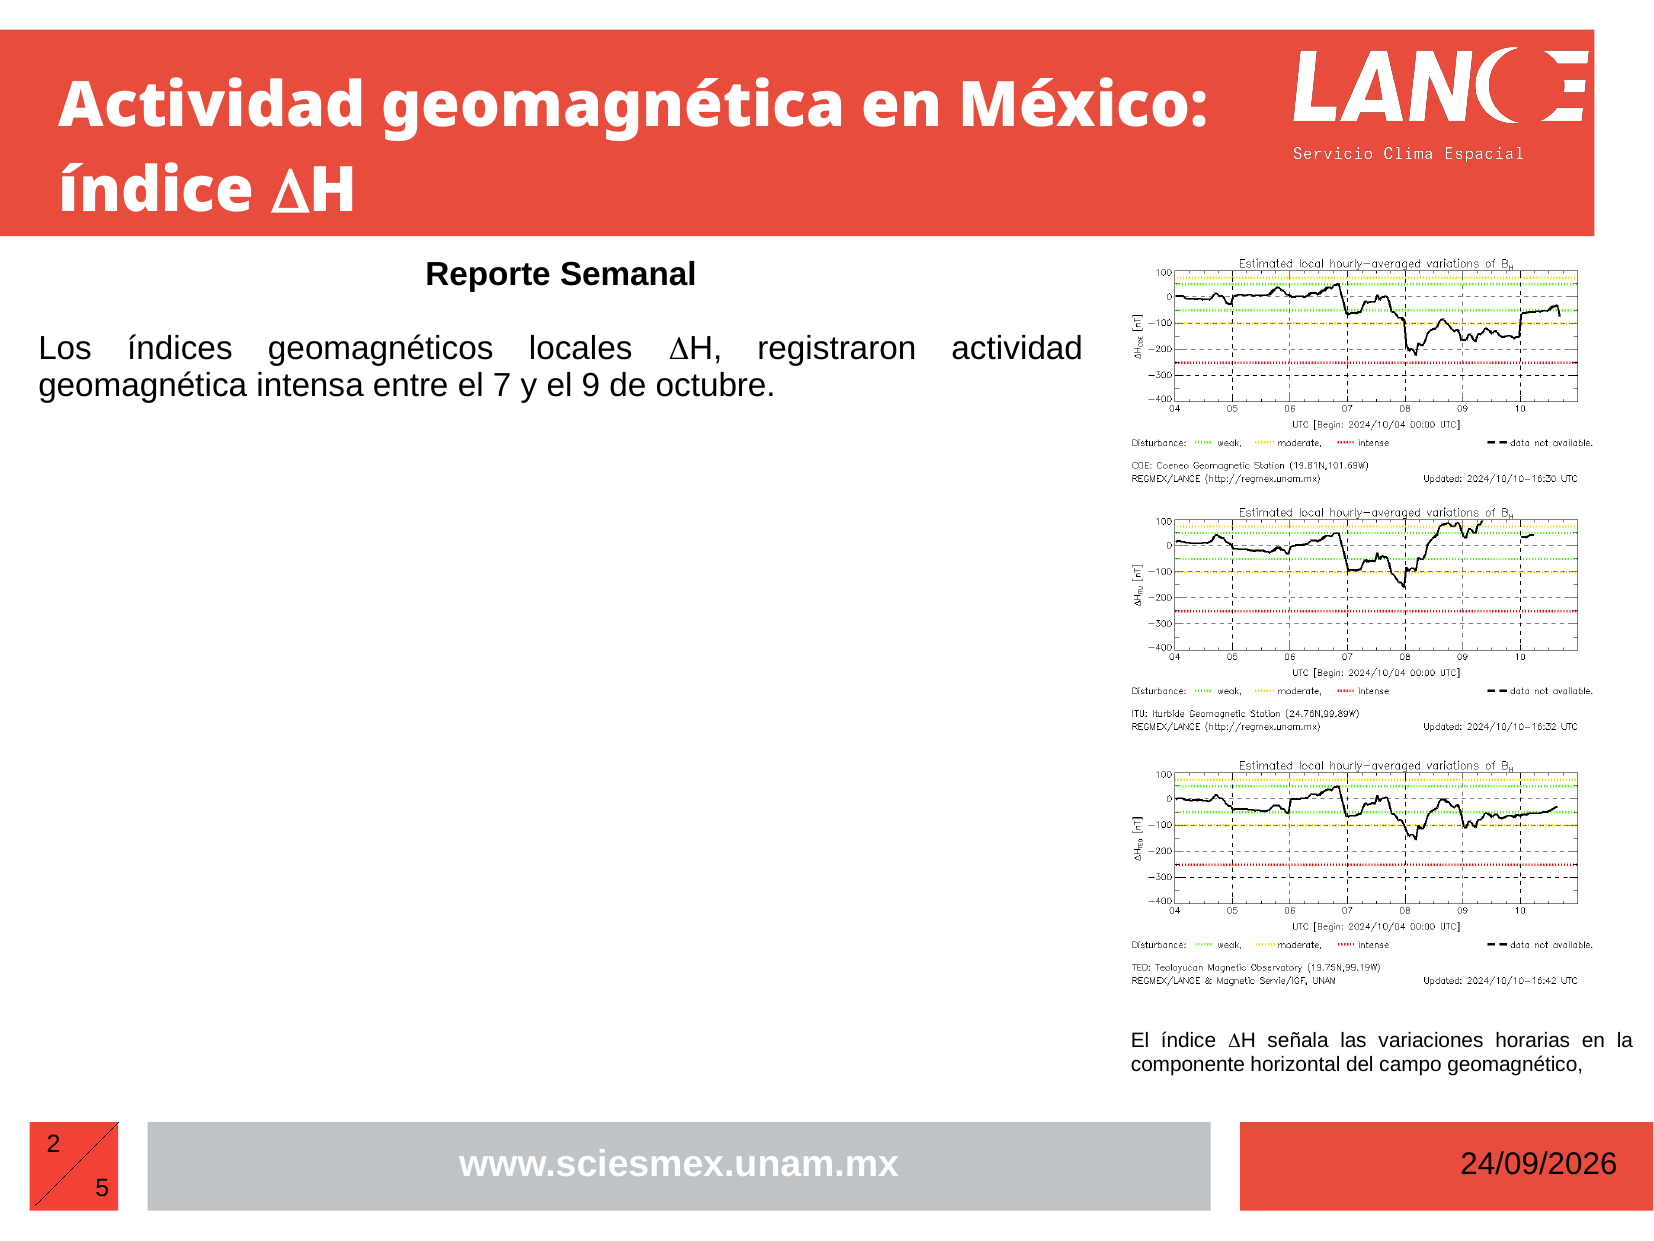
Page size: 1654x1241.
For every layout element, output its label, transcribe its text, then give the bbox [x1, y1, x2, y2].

picture [1127, 496, 1601, 733]
text_box 5 [35, 1151, 125, 1209]
picture [1127, 749, 1601, 987]
text_box Reporte Semanal Los índices geomagnéticos locales DH, registraron actividad geomagnética intensa entre el 7 y el 9 de octubre. [23, 248, 1099, 708]
text_box 10/10/2024 [1424, 1122, 1654, 1205]
picture [1293, 47, 1589, 162]
text_box El índice DH señala las variaciones horarias en la componente horizontal del campo geomagnético, [1116, 1021, 1648, 1084]
text_box <número> [31, 1122, 176, 1170]
text_box www.sciesmex.unam.mx [153, 1122, 1205, 1205]
title Actividad geomagnética en México: índice DH [59, 59, 1312, 207]
picture [1127, 247, 1601, 485]
